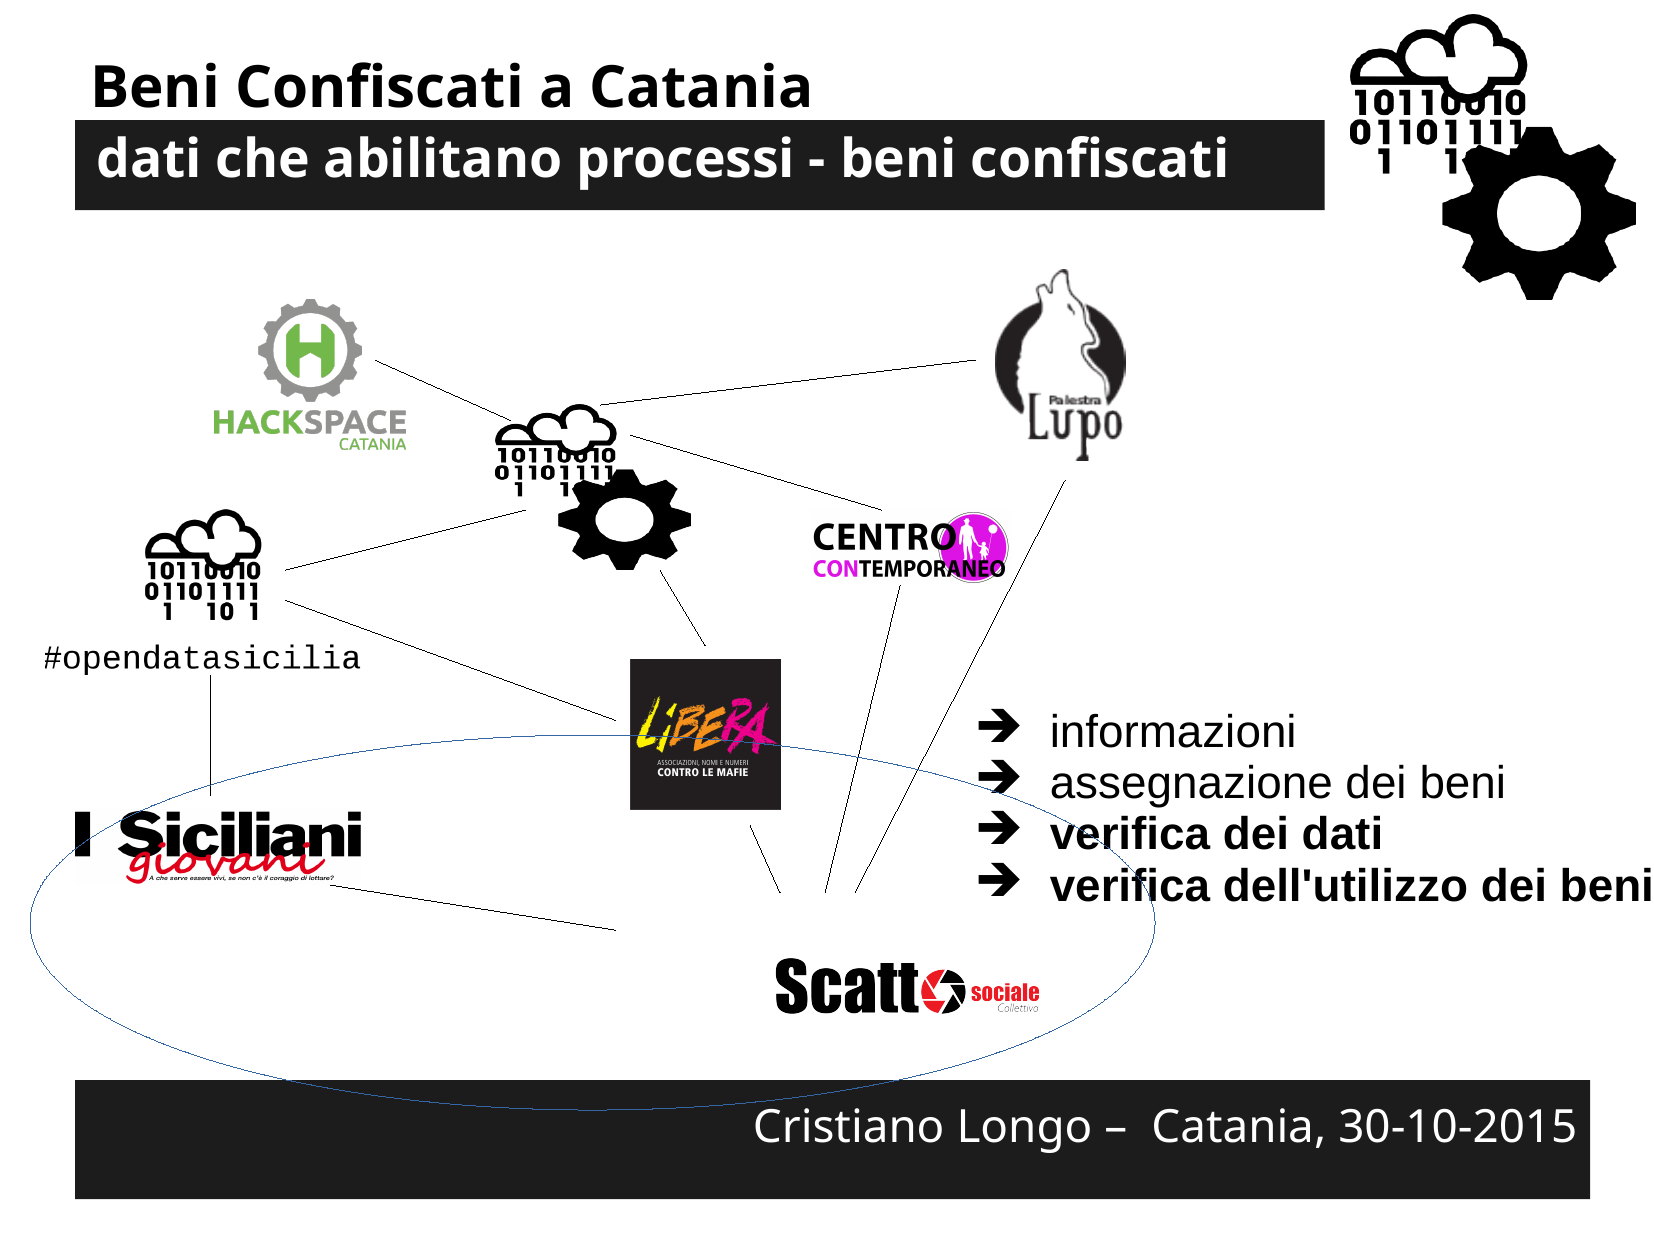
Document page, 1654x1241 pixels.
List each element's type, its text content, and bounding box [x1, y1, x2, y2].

list dati che abilitano processi - beni confiscati [75, 120, 1325, 211]
picture [75, 809, 361, 886]
picture [45, 509, 361, 676]
picture [214, 299, 406, 451]
picture [810, 509, 1013, 586]
text_box informazioni assegnazione dei beni verifica dei dati verifica dell'utilizzo dei beni [960, 698, 1654, 991]
picture [495, 404, 691, 571]
list Beni Confiscati a Catania [75, 45, 1325, 120]
picture [774, 952, 1042, 1036]
picture [995, 269, 1126, 461]
picture [1350, 14, 1636, 301]
picture [630, 659, 781, 811]
list Cristiano Longo – Catania, 30-10-2015 [75, 1080, 1591, 1200]
